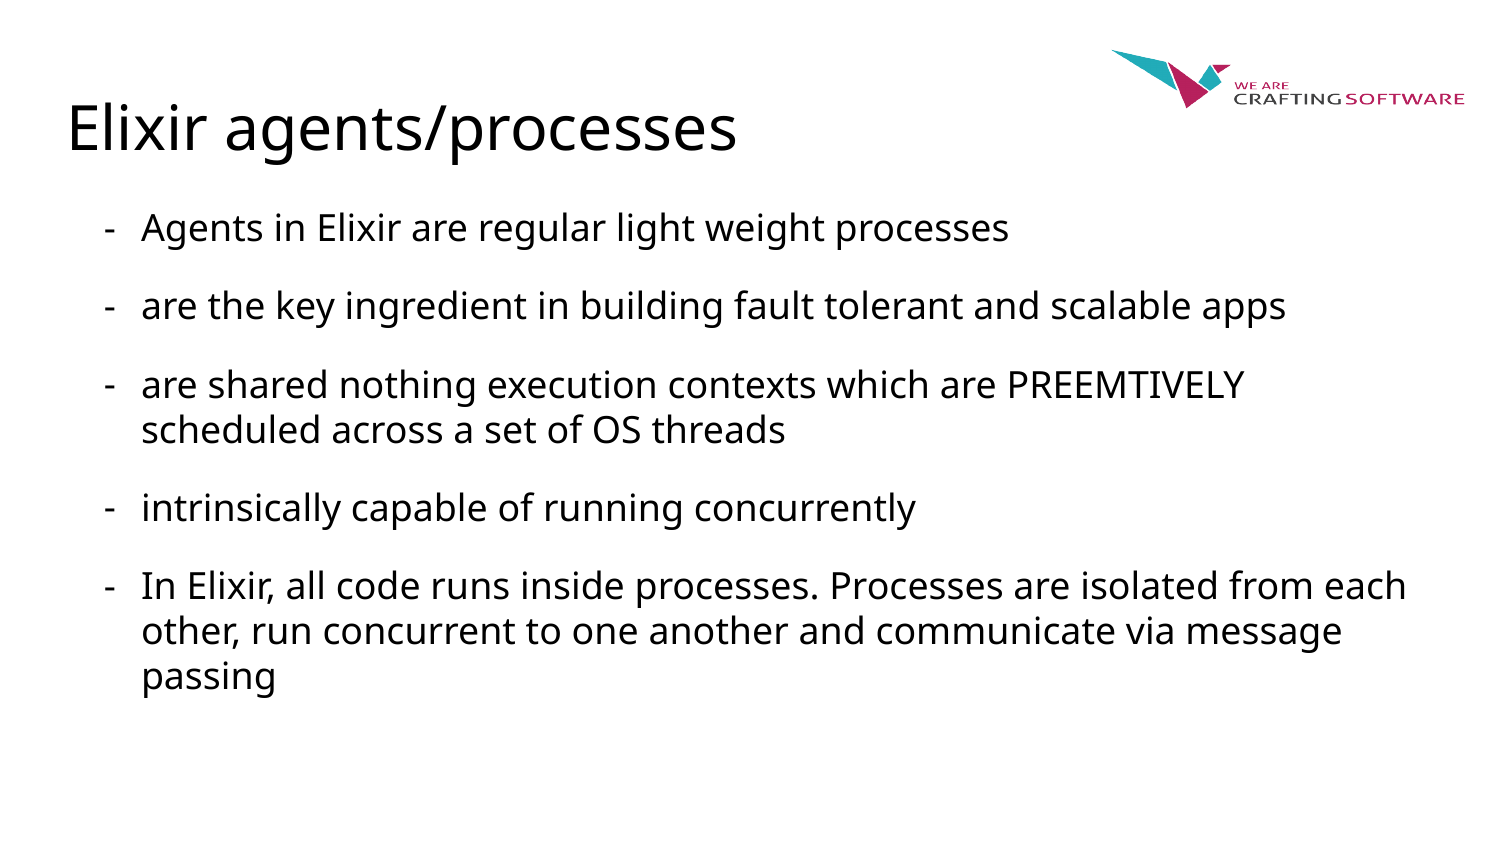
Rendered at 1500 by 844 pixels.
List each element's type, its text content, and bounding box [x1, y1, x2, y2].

picture [1094, 0, 1481, 163]
list Agents in Elixir are regular light weight processes are the key ingredient in building fault tolerant and scalable apps are shared nothing execution contexts which are PREEMTIVELY scheduled across a set of OS threads intrinsically capable of running concurrently In Elixir, all code runs inside processes. Processes are isolated from each other, run concurrent to one another and communicate via message passing [51, 189, 1449, 750]
title Elixir agents/processes [51, 72, 1449, 167]
